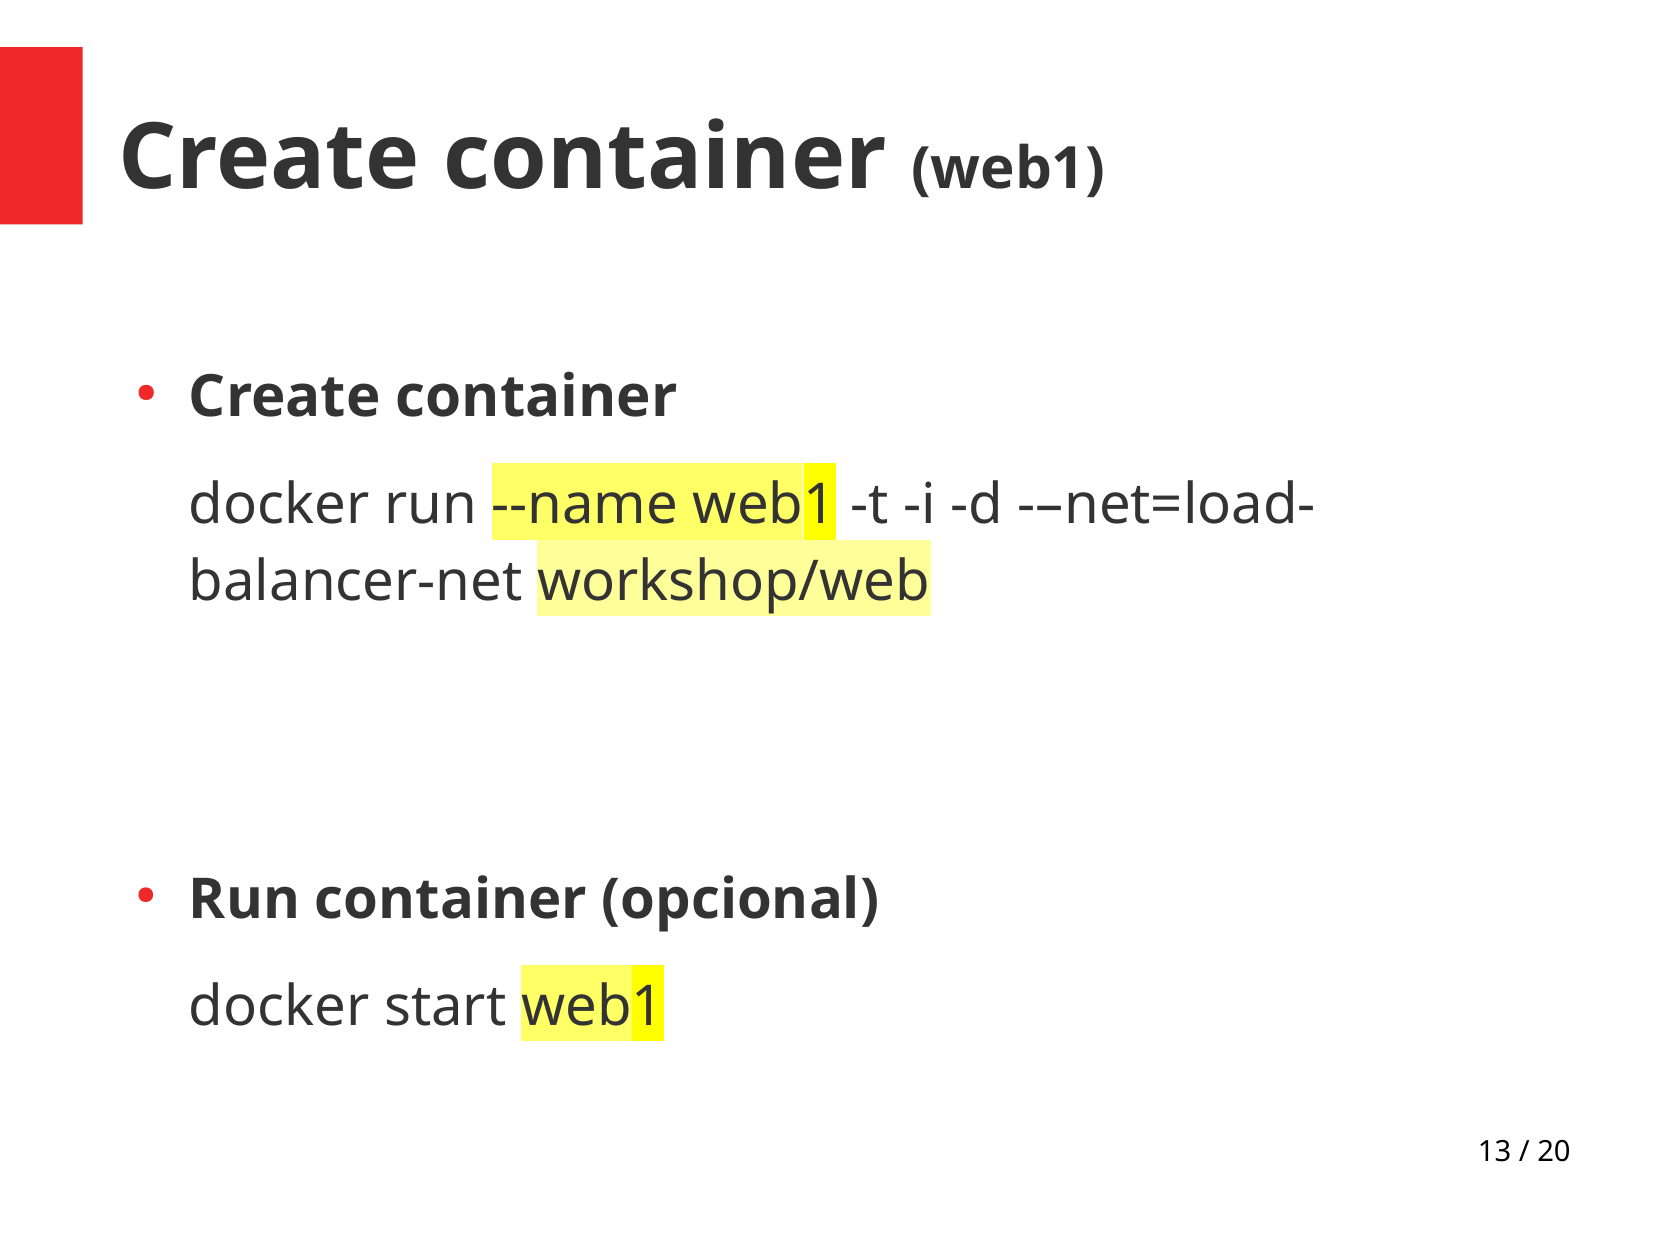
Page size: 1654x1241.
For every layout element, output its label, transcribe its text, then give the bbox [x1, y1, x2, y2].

list Create container docker run --name web1 -t -i -d -–net=load-balancer-net workshop/web Run container (opcional) docker start web1 [118, 354, 1536, 1074]
title Create container (web1) [118, 49, 1571, 257]
